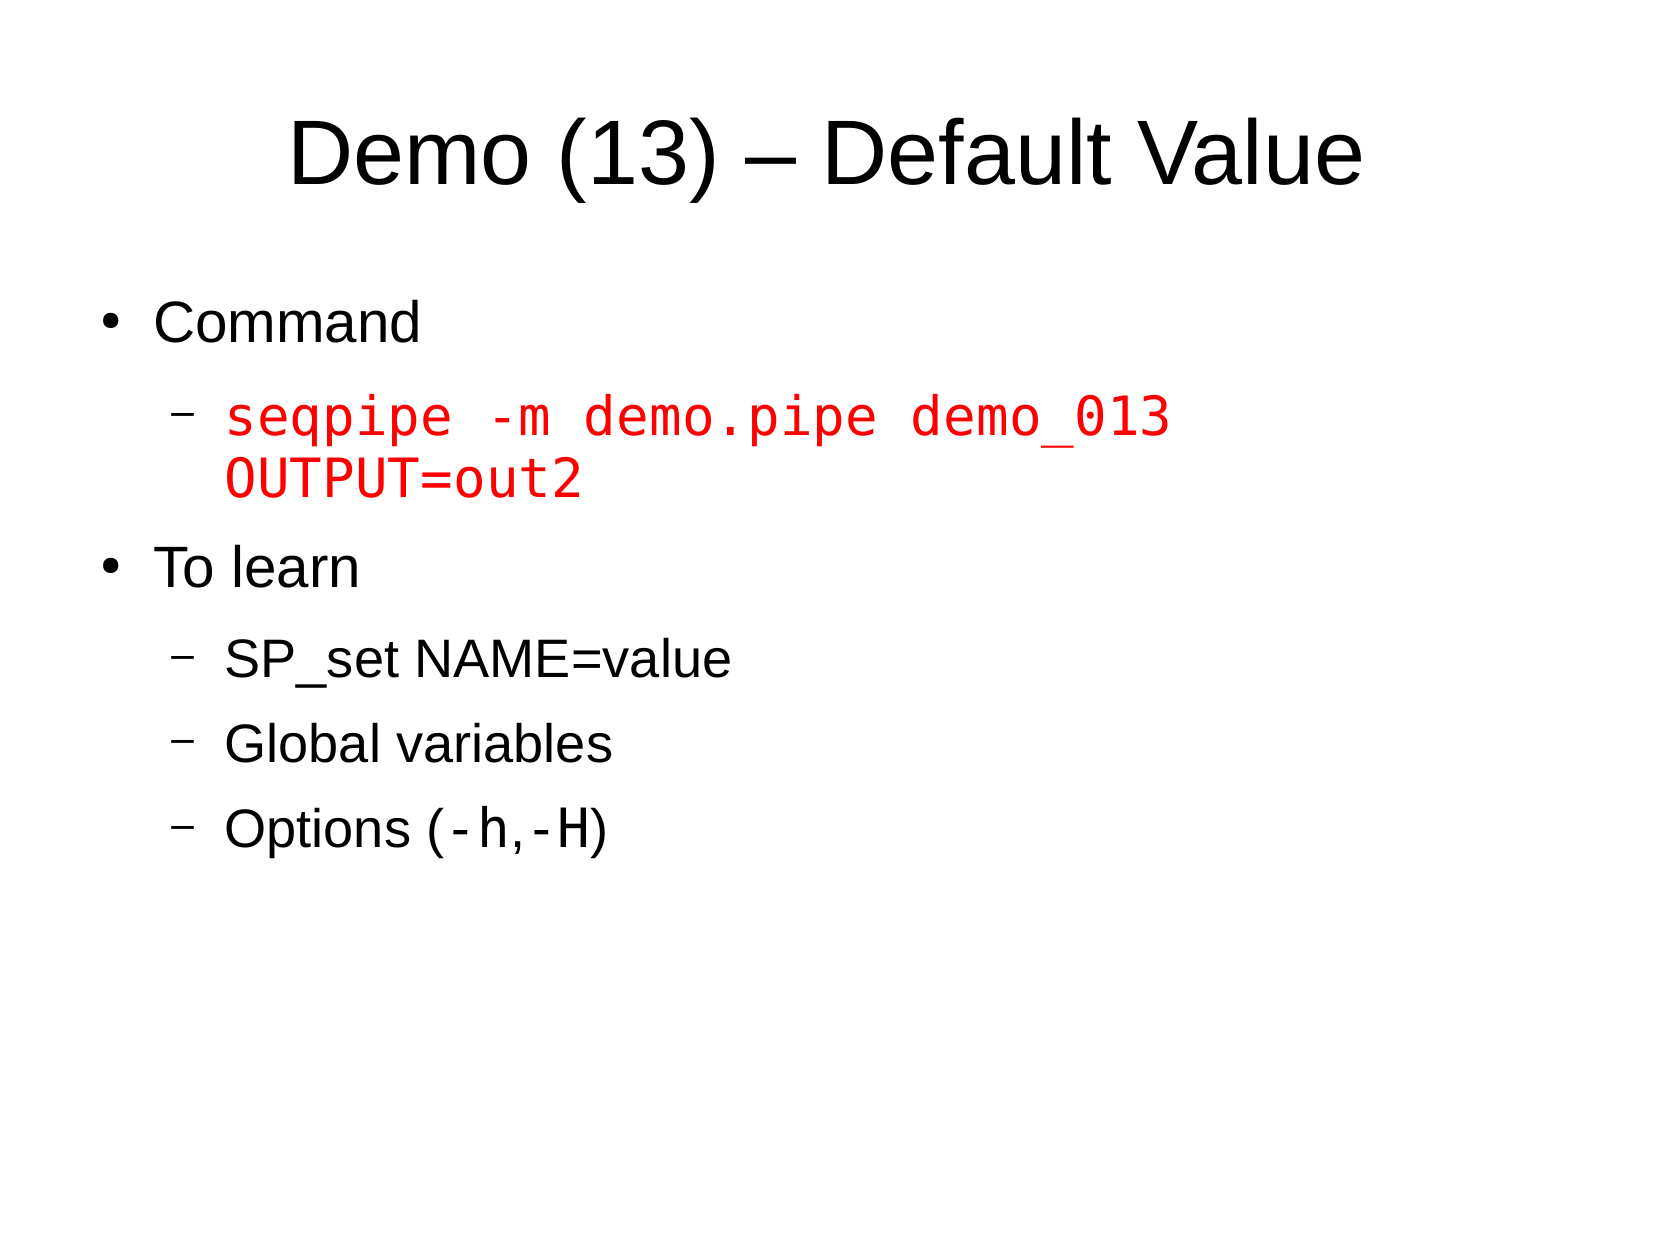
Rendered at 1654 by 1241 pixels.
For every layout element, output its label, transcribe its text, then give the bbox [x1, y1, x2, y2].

list Command seqpipe -m demo.pipe demo_013 OUTPUT=out2 To learn SP_set NAME=value Global variables Options (-h,-H) [82, 290, 1538, 1051]
title Demo (13) – Default Value [82, 49, 1571, 257]
